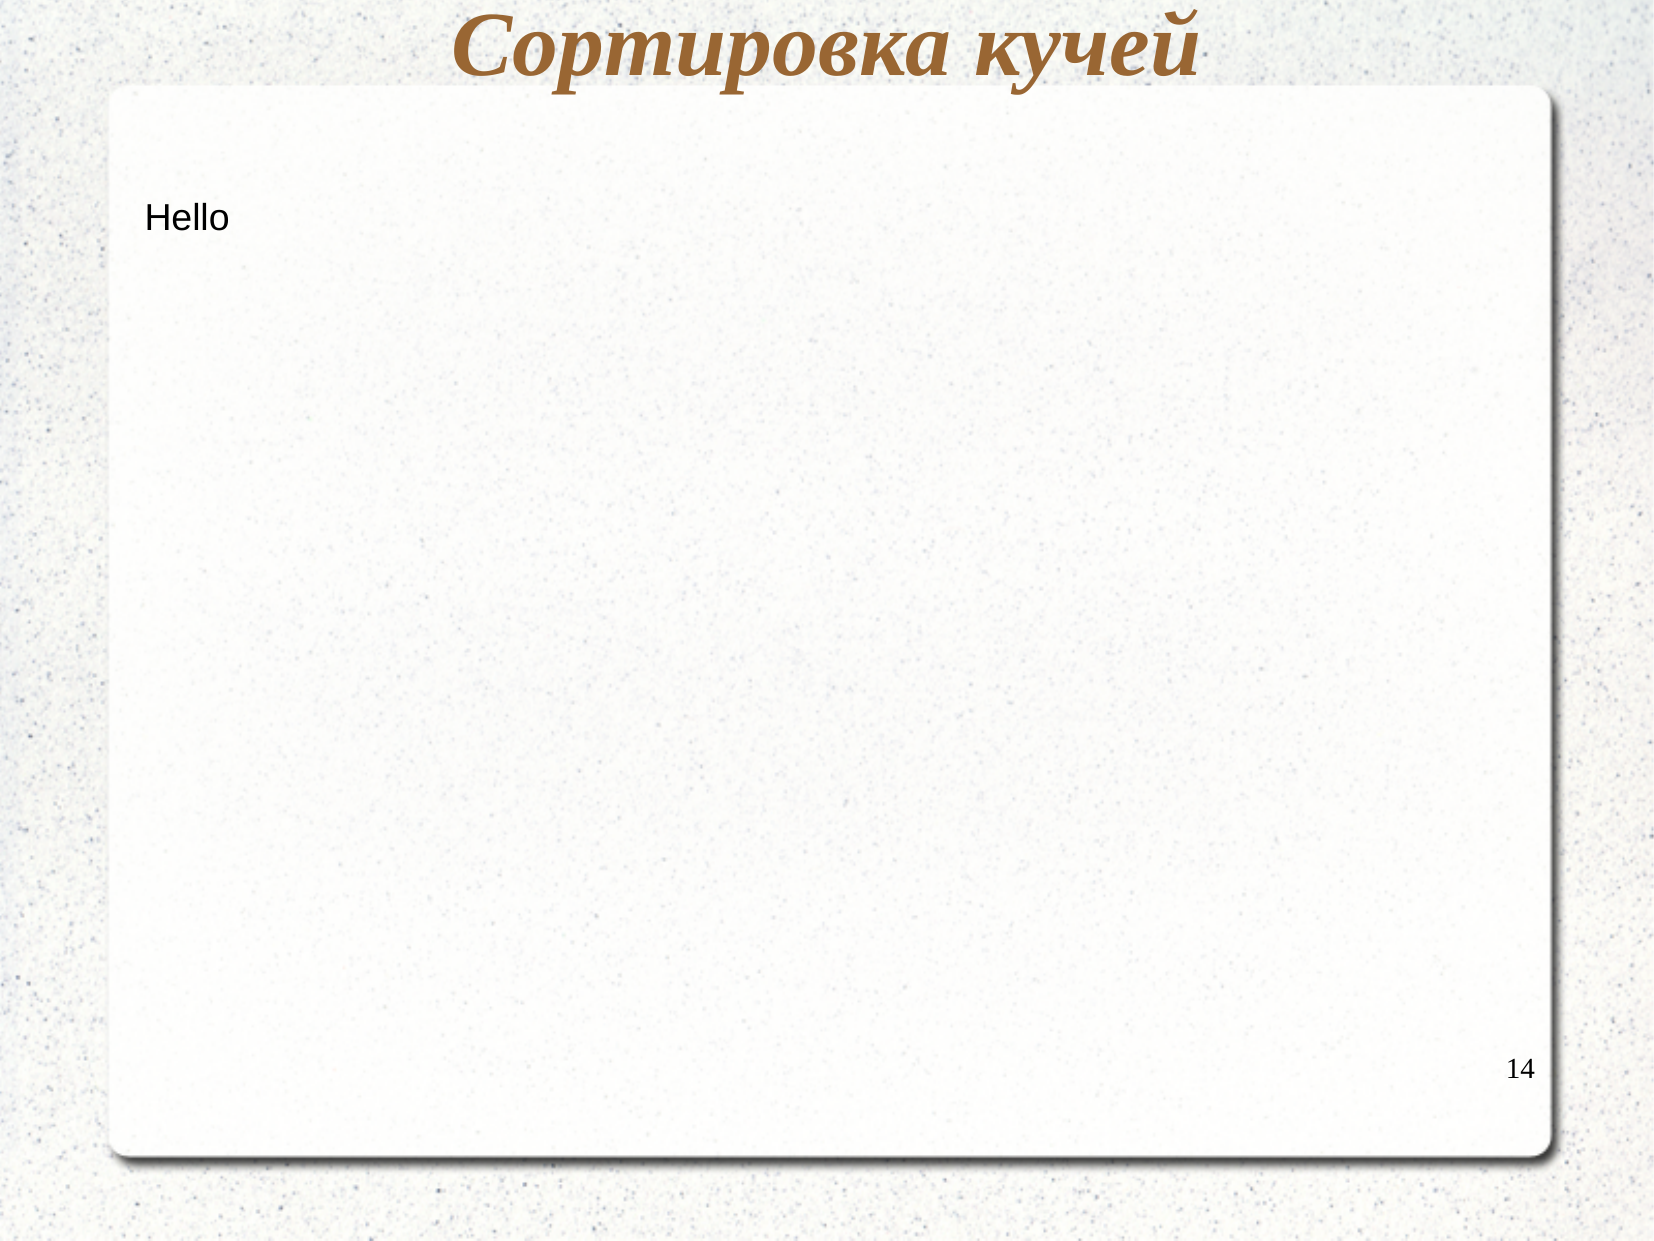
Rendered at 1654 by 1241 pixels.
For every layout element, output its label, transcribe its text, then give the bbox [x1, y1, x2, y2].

picture [0, 0, 1654, 1241]
title Сортировка кучей [11, 0, 1642, 96]
text_box Hello [129, 188, 245, 246]
